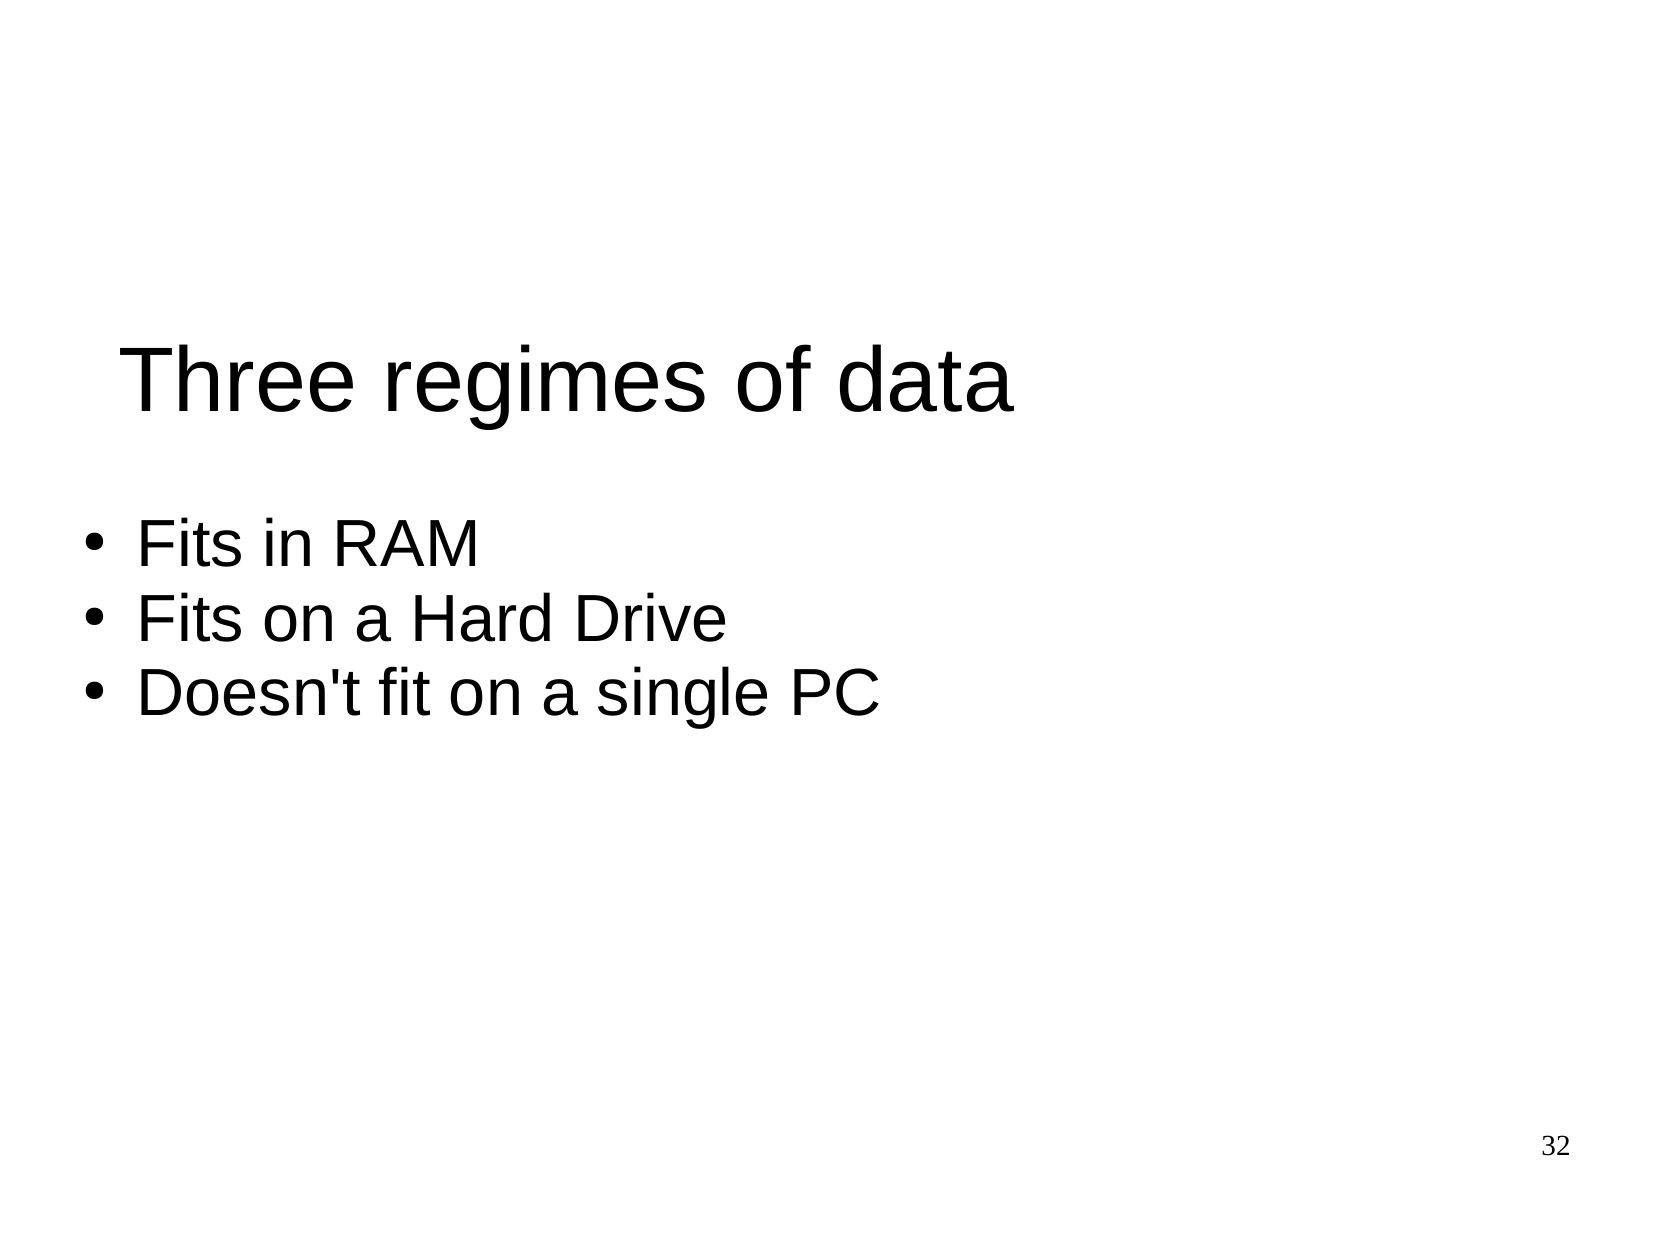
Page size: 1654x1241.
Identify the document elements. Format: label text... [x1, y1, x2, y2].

subtitle Three regimes of data Fits in RAM Fits on a Hard Drive Doesn't fit on a single PC [82, 49, 1606, 1010]
